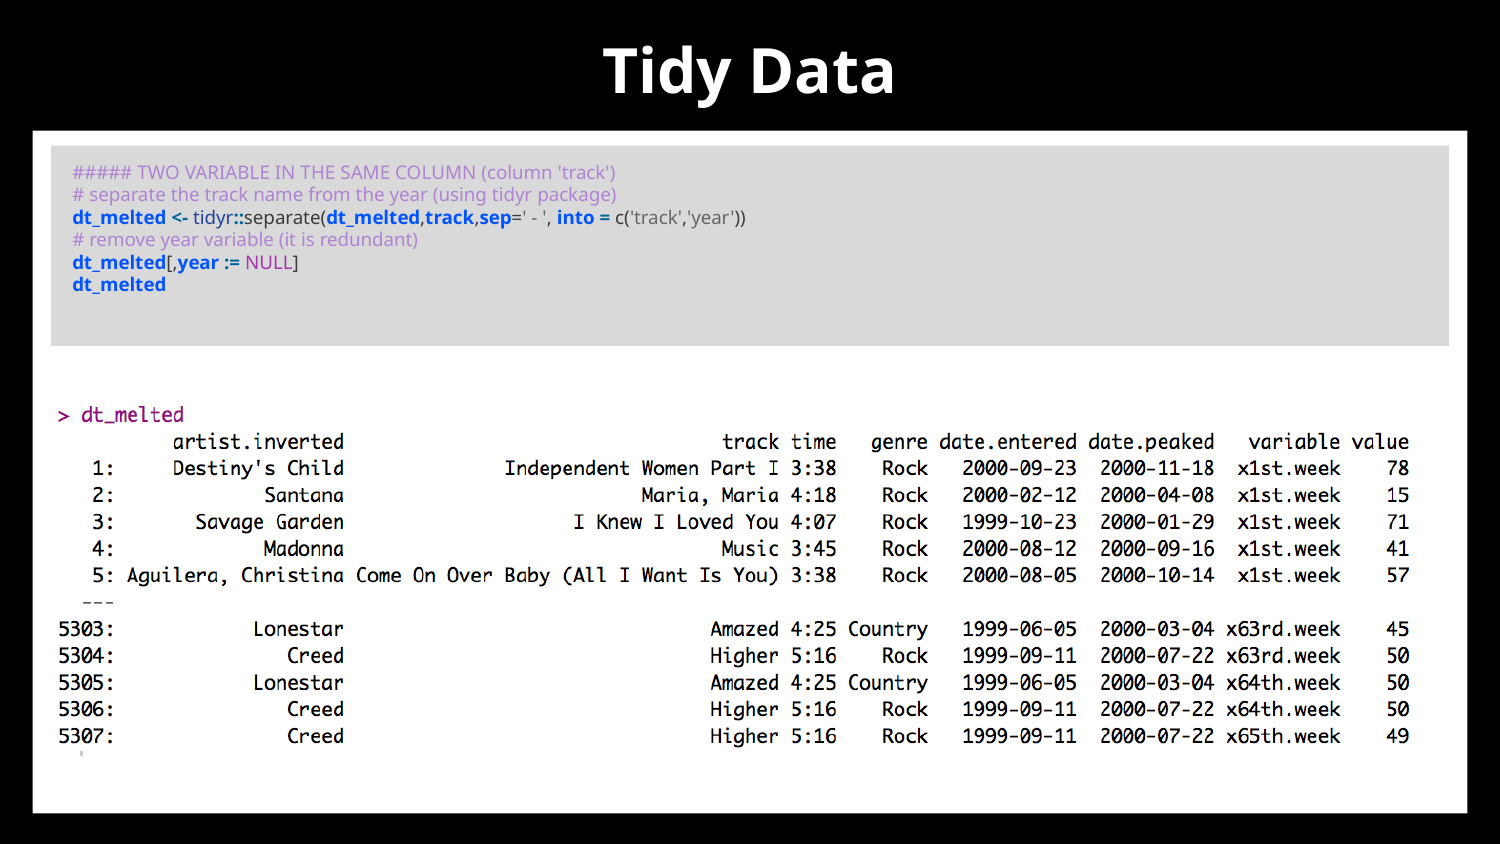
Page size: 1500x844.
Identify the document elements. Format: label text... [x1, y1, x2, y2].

text_box Tidy Data [32, 21, 1468, 116]
picture [51, 406, 1434, 756]
text_box ##### TWO VARIABLE IN THE SAME COLUMN (column 'track') # separate the track name from the year (using tidyr package) dt_melted <- tidyr::separate(dt_melted,track,sep=' - ', into = c('track','year')) # remove year variable (it is redundant) dt_melted[,year := NULL] dt_melted [51, 145, 1449, 346]
